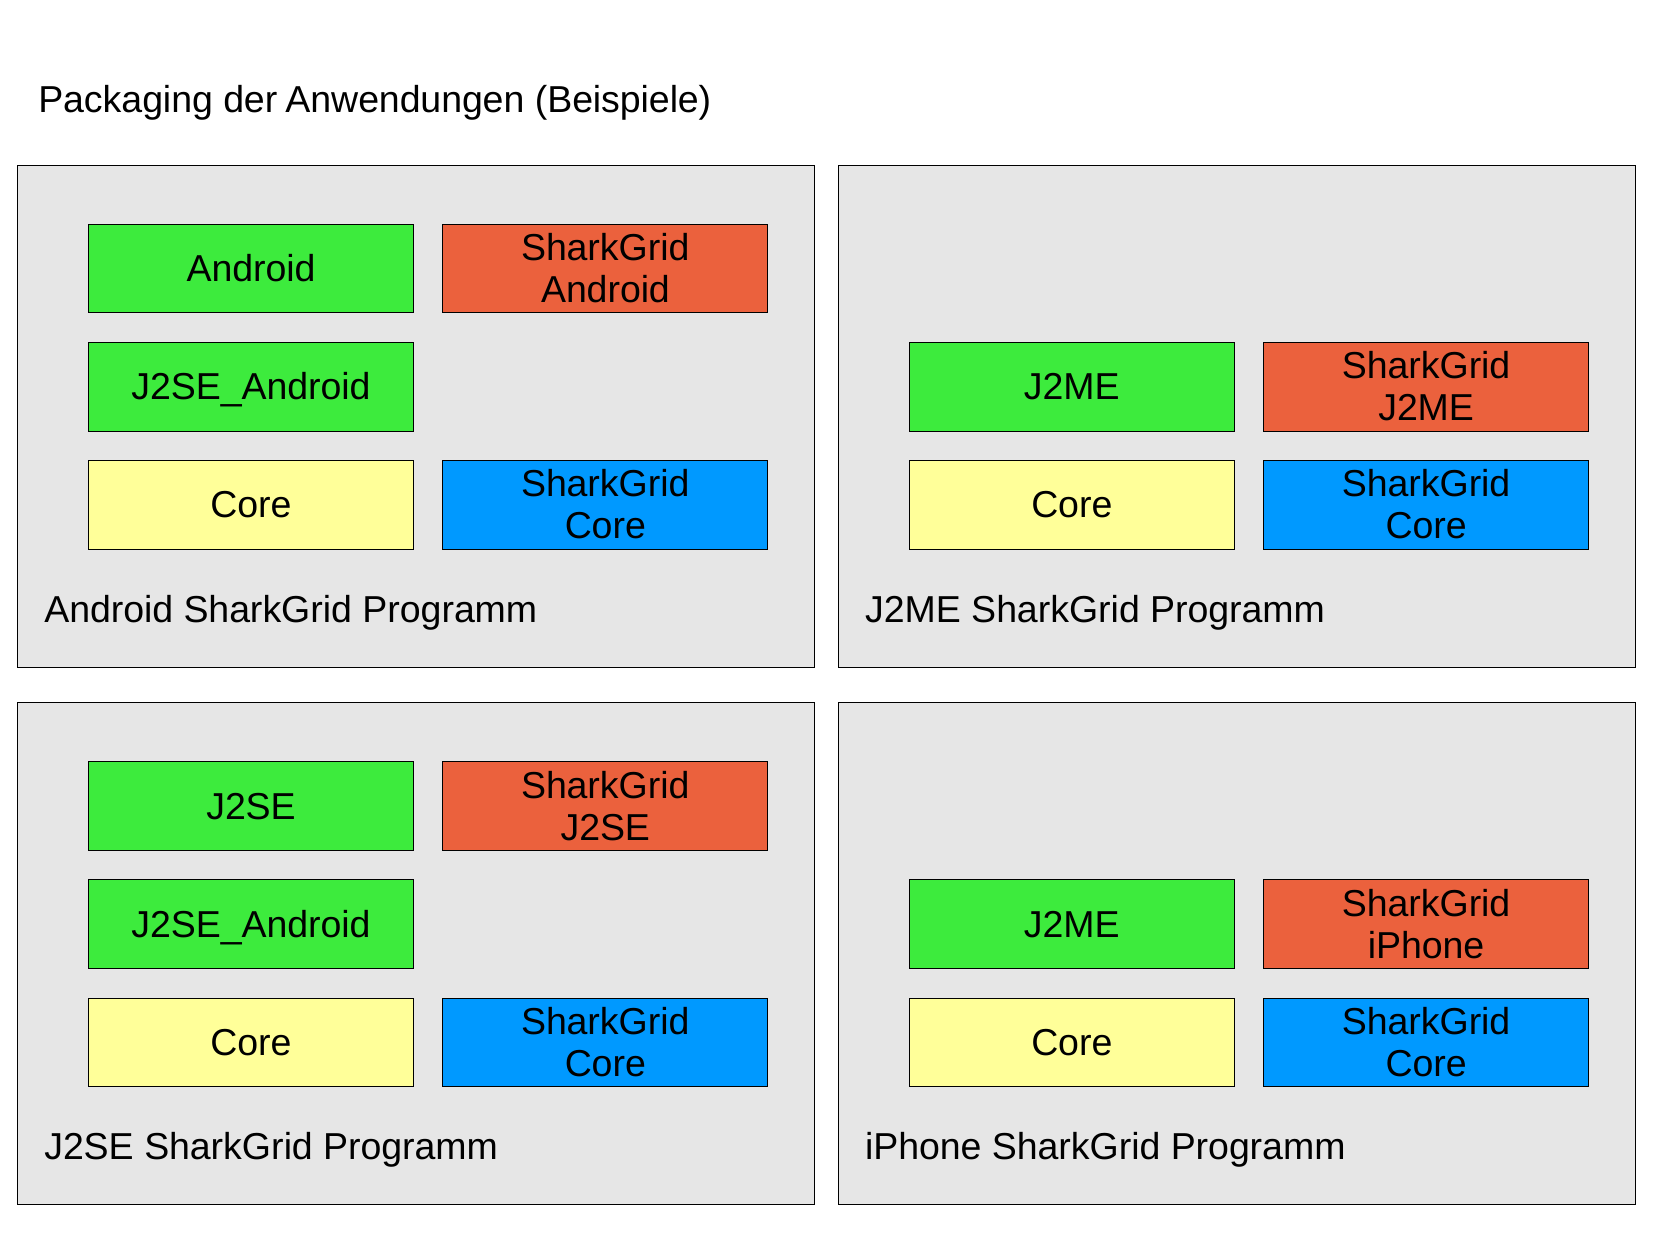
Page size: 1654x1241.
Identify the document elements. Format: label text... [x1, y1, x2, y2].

text_box J2ME SharkGrid Programm [850, 580, 1560, 638]
text_box Core [88, 460, 414, 550]
text_box SharkGrid J2SE [442, 761, 768, 851]
text_box Core [909, 460, 1235, 550]
text_box SharkGrid Core [1263, 460, 1589, 550]
text_box Android [88, 224, 414, 313]
text_box Android SharkGrid Programm [29, 580, 739, 638]
text_box J2SE_Android [88, 342, 414, 432]
text_box SharkGrid J2ME [1263, 342, 1589, 432]
text_box [17, 165, 815, 668]
text_box [838, 165, 1636, 668]
text_box J2ME [909, 879, 1235, 969]
text_box J2SE SharkGrid Programm [29, 1118, 532, 1176]
text_box SharkGrid Core [442, 998, 768, 1087]
text_box SharkGrid Android [442, 224, 768, 313]
text_box iPhone SharkGrid Programm [850, 1118, 1560, 1176]
text_box J2ME [909, 342, 1235, 432]
text_box Packaging der Anwendungen (Beispiele) [23, 70, 1146, 128]
text_box [838, 702, 1636, 1205]
text_box J2SE_Android [88, 879, 414, 969]
text_box SharkGrid iPhone [1263, 879, 1589, 969]
text_box Core [909, 998, 1235, 1087]
text_box SharkGrid Core [1263, 998, 1589, 1087]
text_box SharkGrid Core [442, 460, 768, 550]
text_box [17, 702, 815, 1205]
text_box J2SE [88, 761, 414, 851]
text_box Core [88, 998, 414, 1087]
